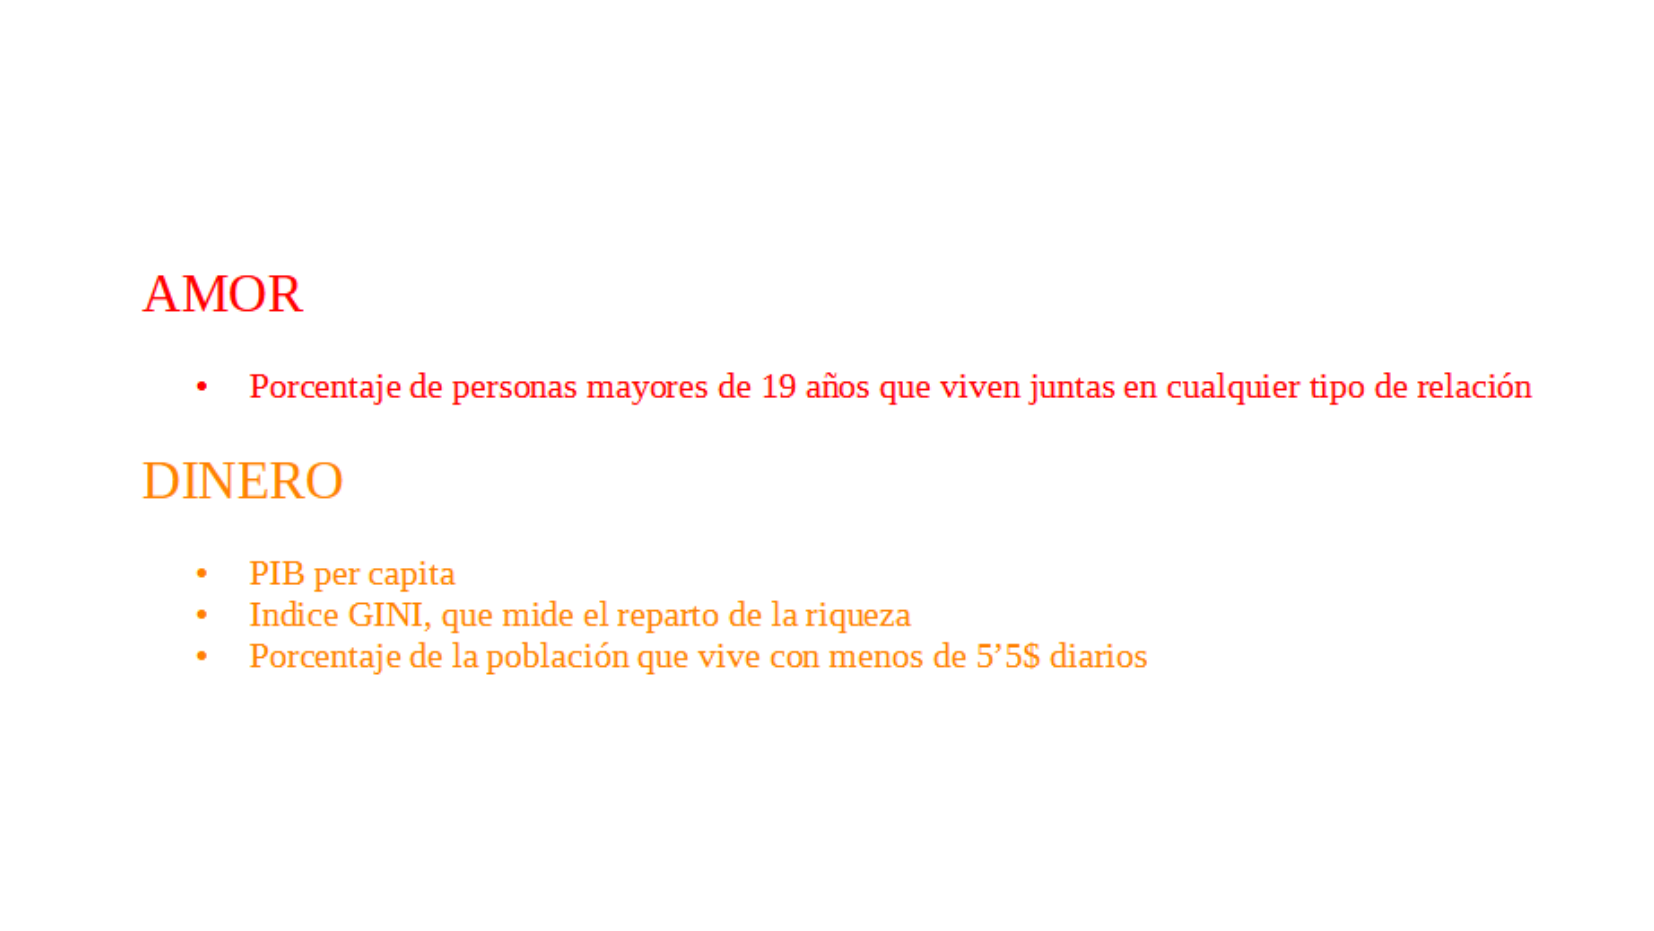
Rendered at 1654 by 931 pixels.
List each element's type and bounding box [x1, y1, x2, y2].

picture [119, 265, 1565, 709]
